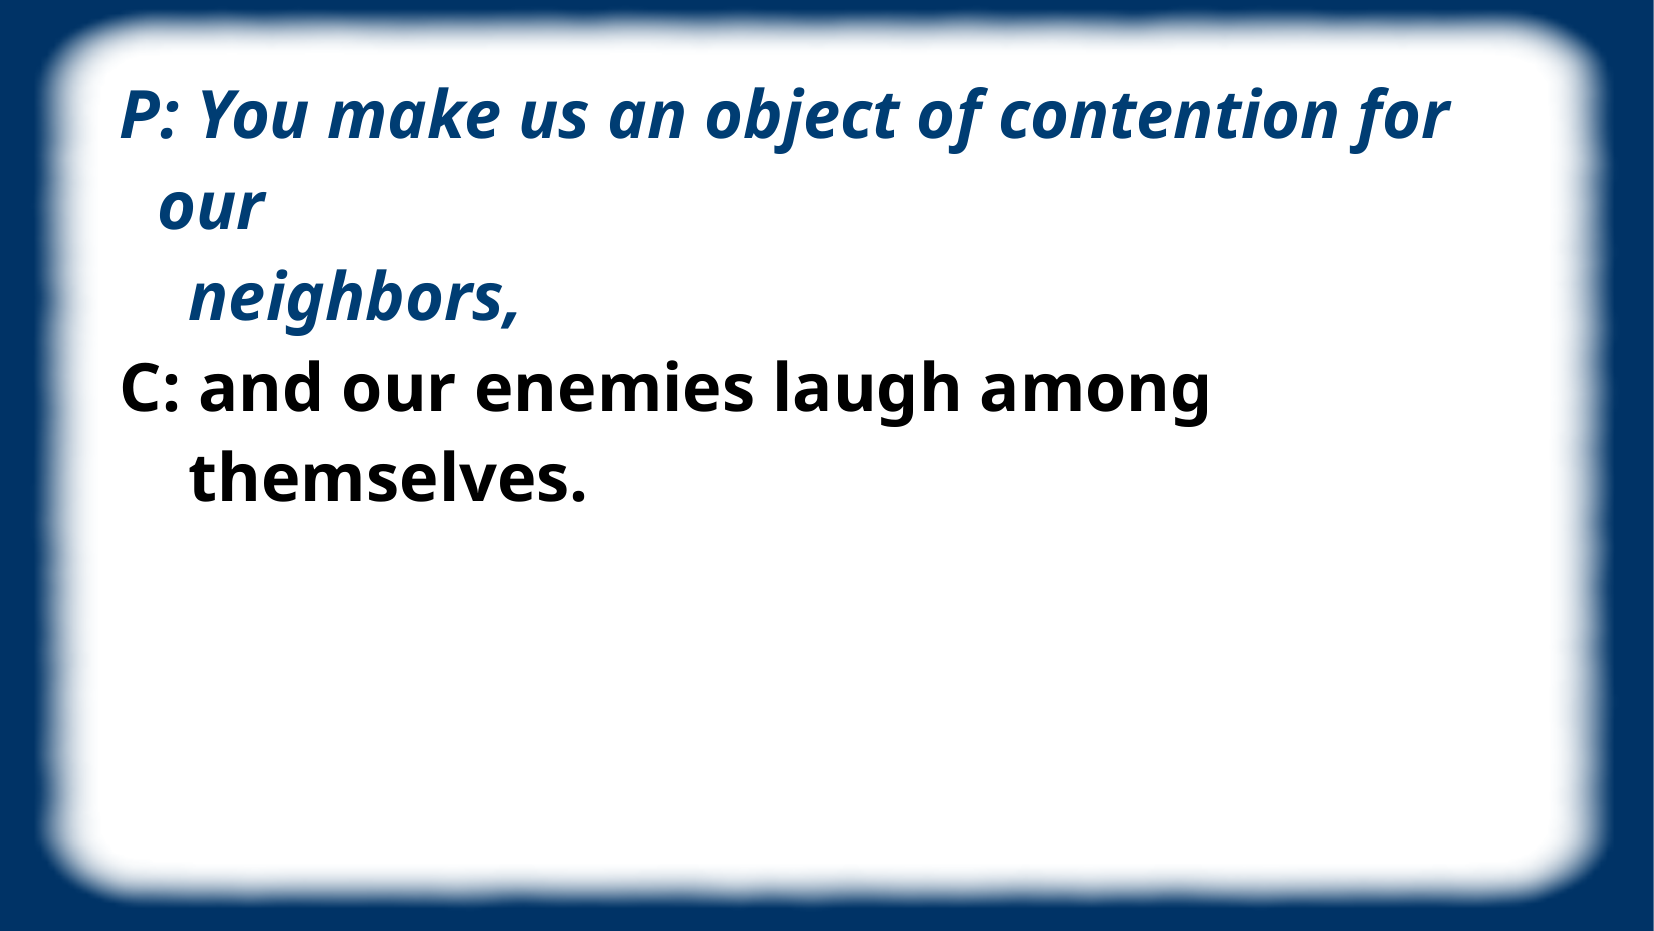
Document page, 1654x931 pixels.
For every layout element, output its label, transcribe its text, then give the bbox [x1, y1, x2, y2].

text_box P: You make us an object of contention for our neighbors, C: and our enemies laugh among themselves. [105, 60, 1546, 430]
picture [0, 0, 1654, 931]
